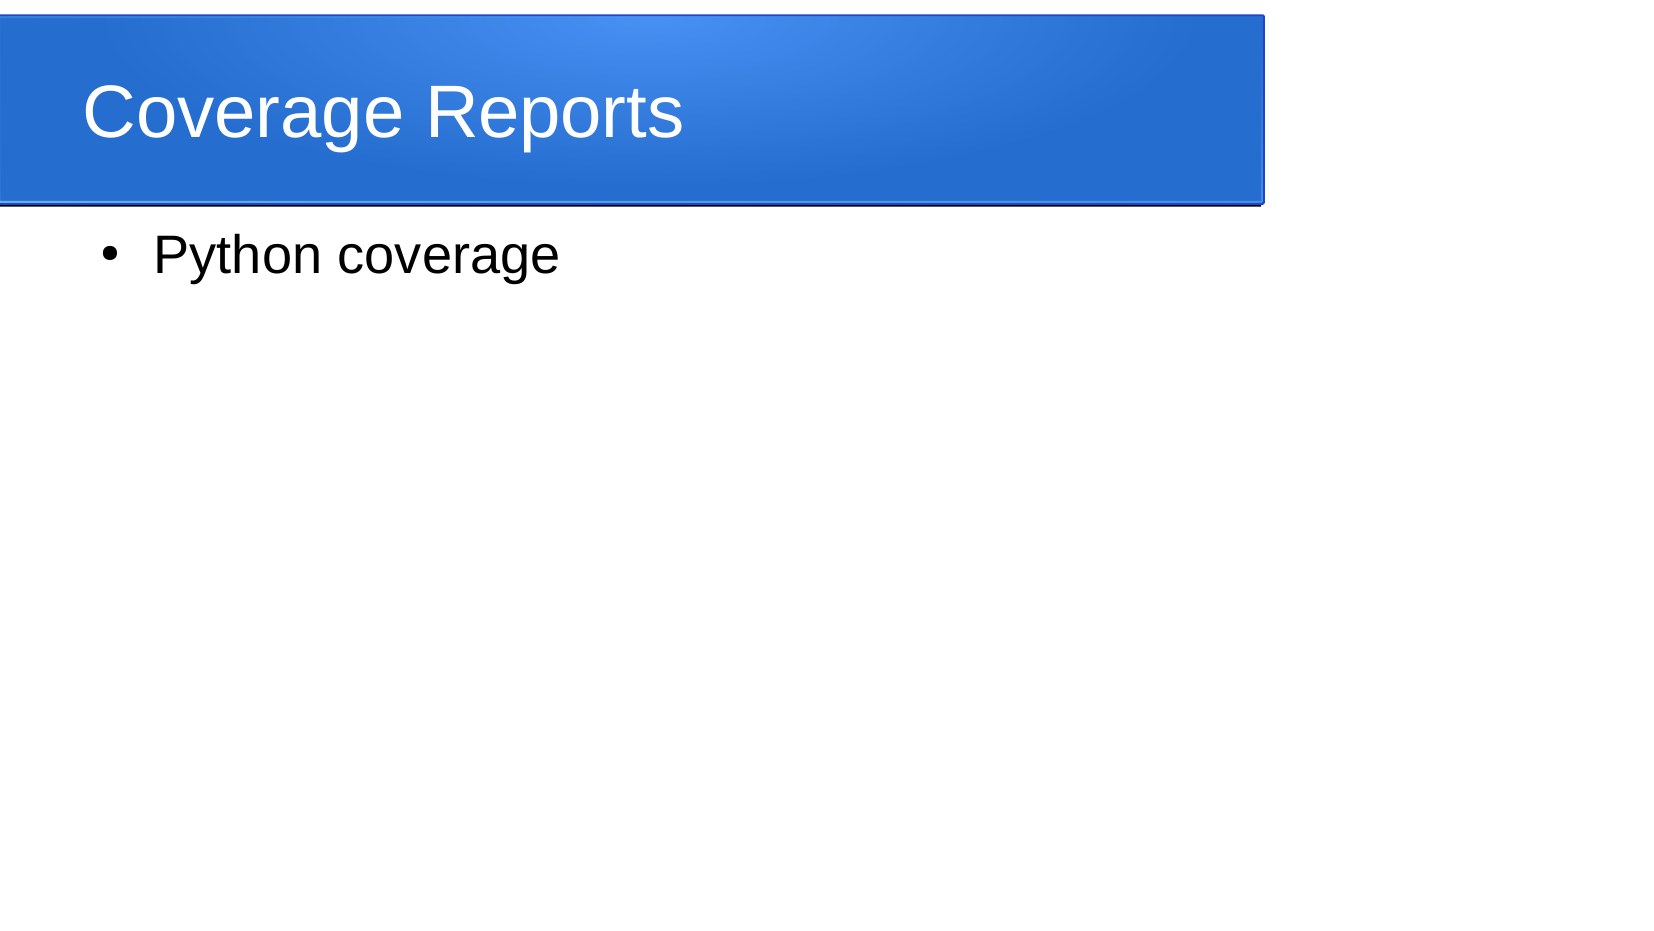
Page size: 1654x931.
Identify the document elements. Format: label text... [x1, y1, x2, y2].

title Coverage Reports [82, 35, 1235, 189]
list Python coverage [82, 224, 1571, 764]
